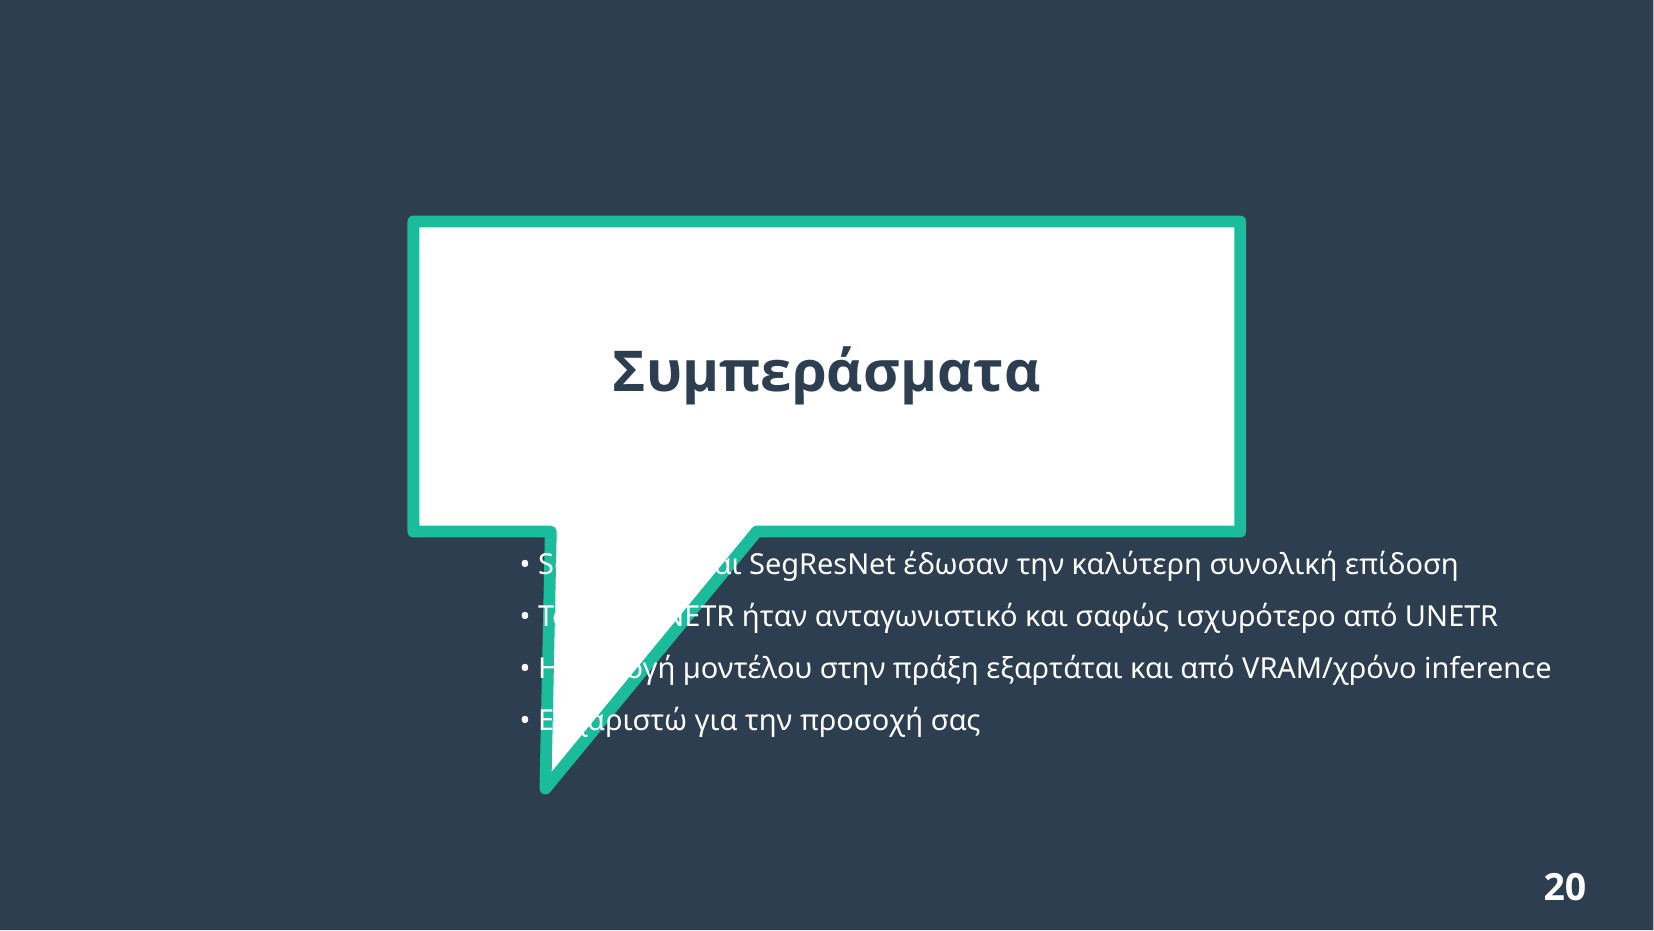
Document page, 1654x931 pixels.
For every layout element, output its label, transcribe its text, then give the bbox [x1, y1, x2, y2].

title Συμπεράσματα [442, 236, 1211, 502]
list • SegMamba και SegResNet έδωσαν την καλύτερη συνολική επίδοση • Το SwinUNETR ήταν ανταγωνιστικό και σαφώς ισχυρότερο από UNETR • Η επιλογή μοντέλου στην πράξη εξαρτάται και από VRAM/χρόνο inference • Ευχαριστώ για την προσοχή σας [519, 543, 1560, 804]
